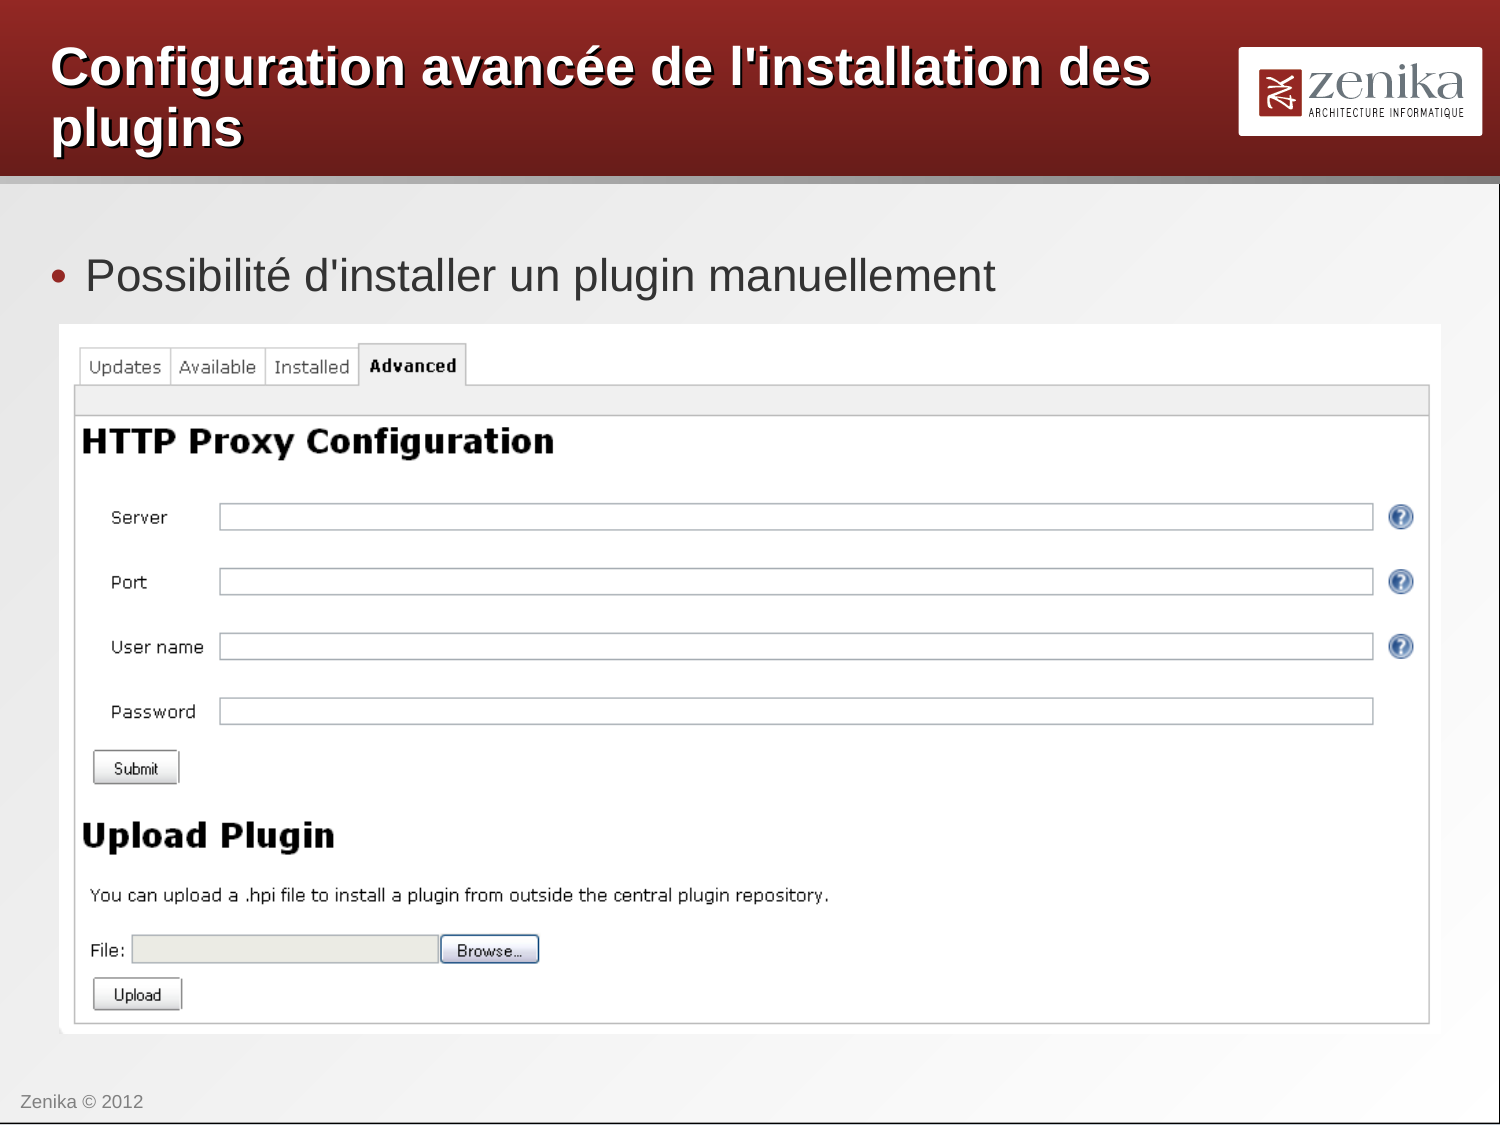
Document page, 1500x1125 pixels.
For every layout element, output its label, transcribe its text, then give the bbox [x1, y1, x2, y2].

list Possibilité d'installer un plugin manuellement [50, 249, 1435, 1064]
picture [59, 324, 1441, 1034]
title Configuration avancée de l'installation des plugins [50, 22, 1206, 172]
picture [1257, 58, 1464, 125]
